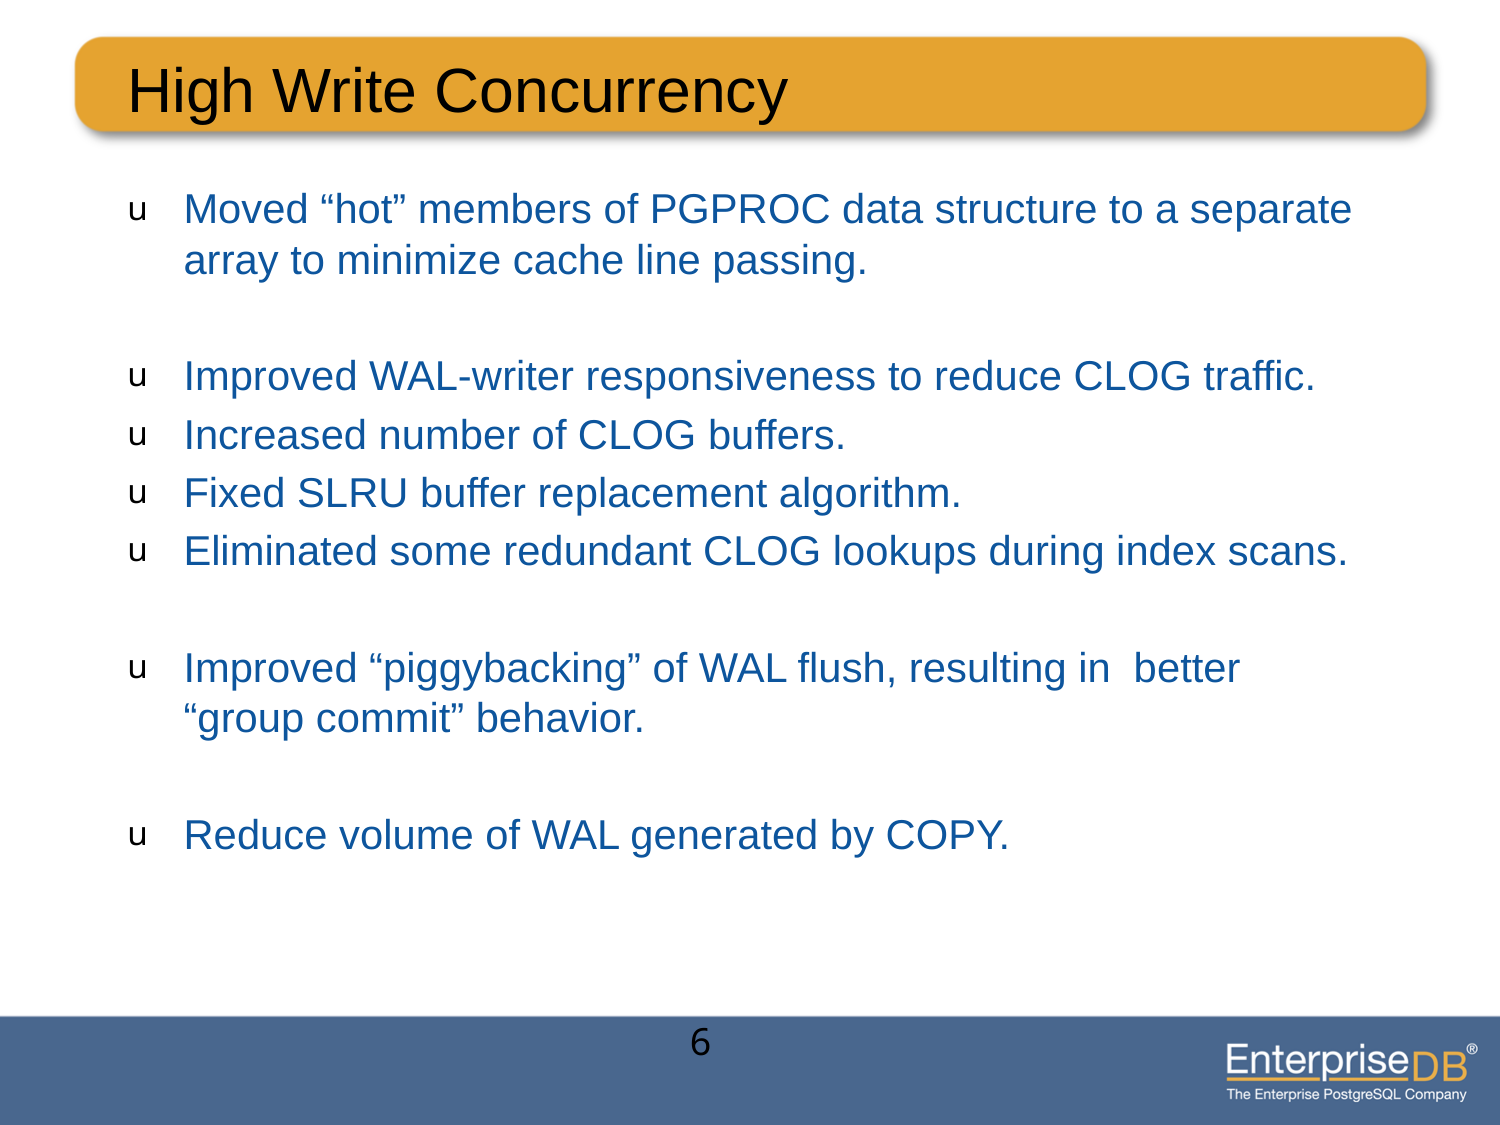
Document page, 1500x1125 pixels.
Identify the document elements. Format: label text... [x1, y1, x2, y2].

slide_number <number> [675, 1010, 825, 1125]
list Moved “hot” members of PGPROC data structure to a separate array to minimize cache line passing. Improved WAL-writer responsiveness to reduce CLOG traffic. Increased number of CLOG buffers. Fixed SLRU buffer replacement algorithm. Eliminated some redundant CLOG lookups during index scans. Improved “piggybacking” of WAL flush, resulting in better “group commit” behavior. Reduce volume of WAL generated by COPY. [112, 174, 1388, 963]
title High Write Concurrency [112, 37, 1388, 138]
picture [0, 0, 1500, 1125]
